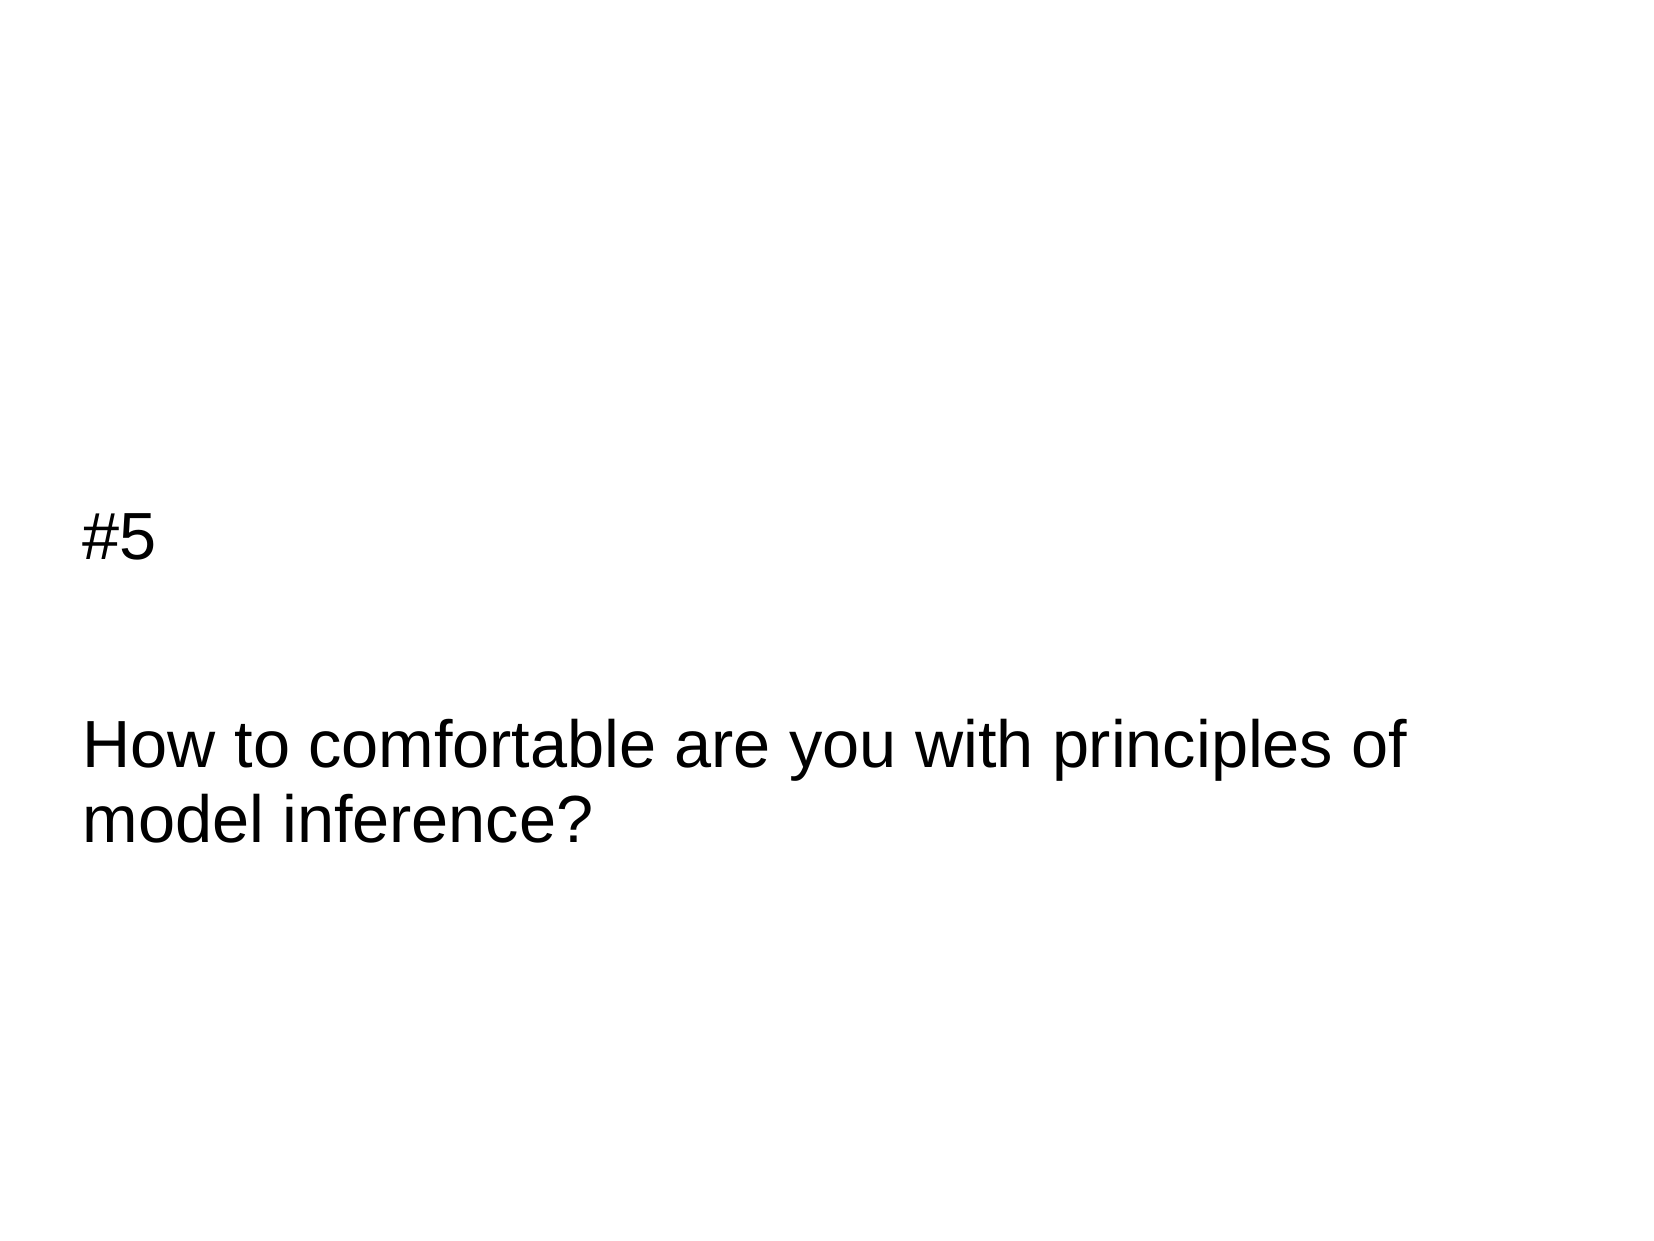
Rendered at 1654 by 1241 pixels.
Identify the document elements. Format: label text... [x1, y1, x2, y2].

list #5 How to comfortable are you with principles of model inference? [82, 290, 1571, 1010]
